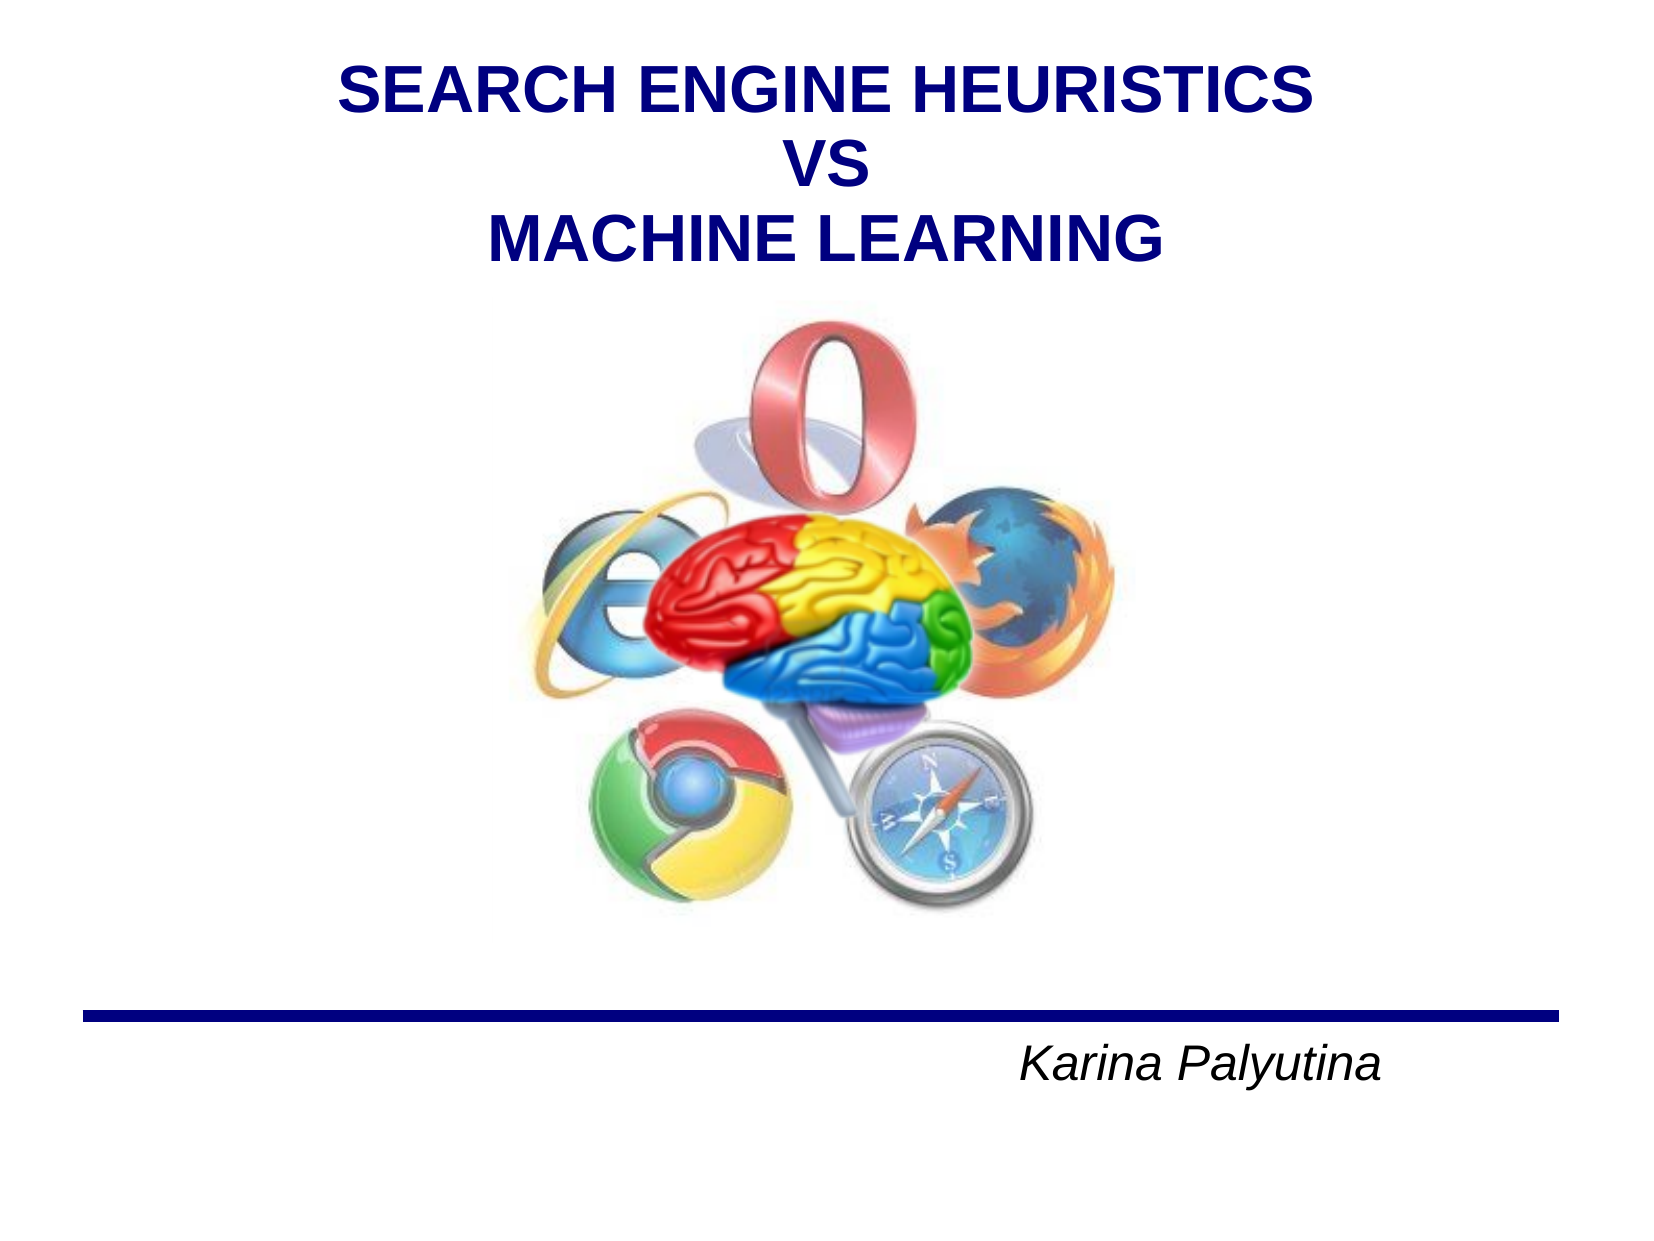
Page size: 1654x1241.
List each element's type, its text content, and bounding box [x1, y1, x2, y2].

text_box Karina Palyutina [1003, 1027, 1560, 1099]
text_box SEARCH ENGINE HEURISTICS VS MACHINE LEARNING [88, 44, 1565, 284]
picture [491, 297, 1163, 943]
